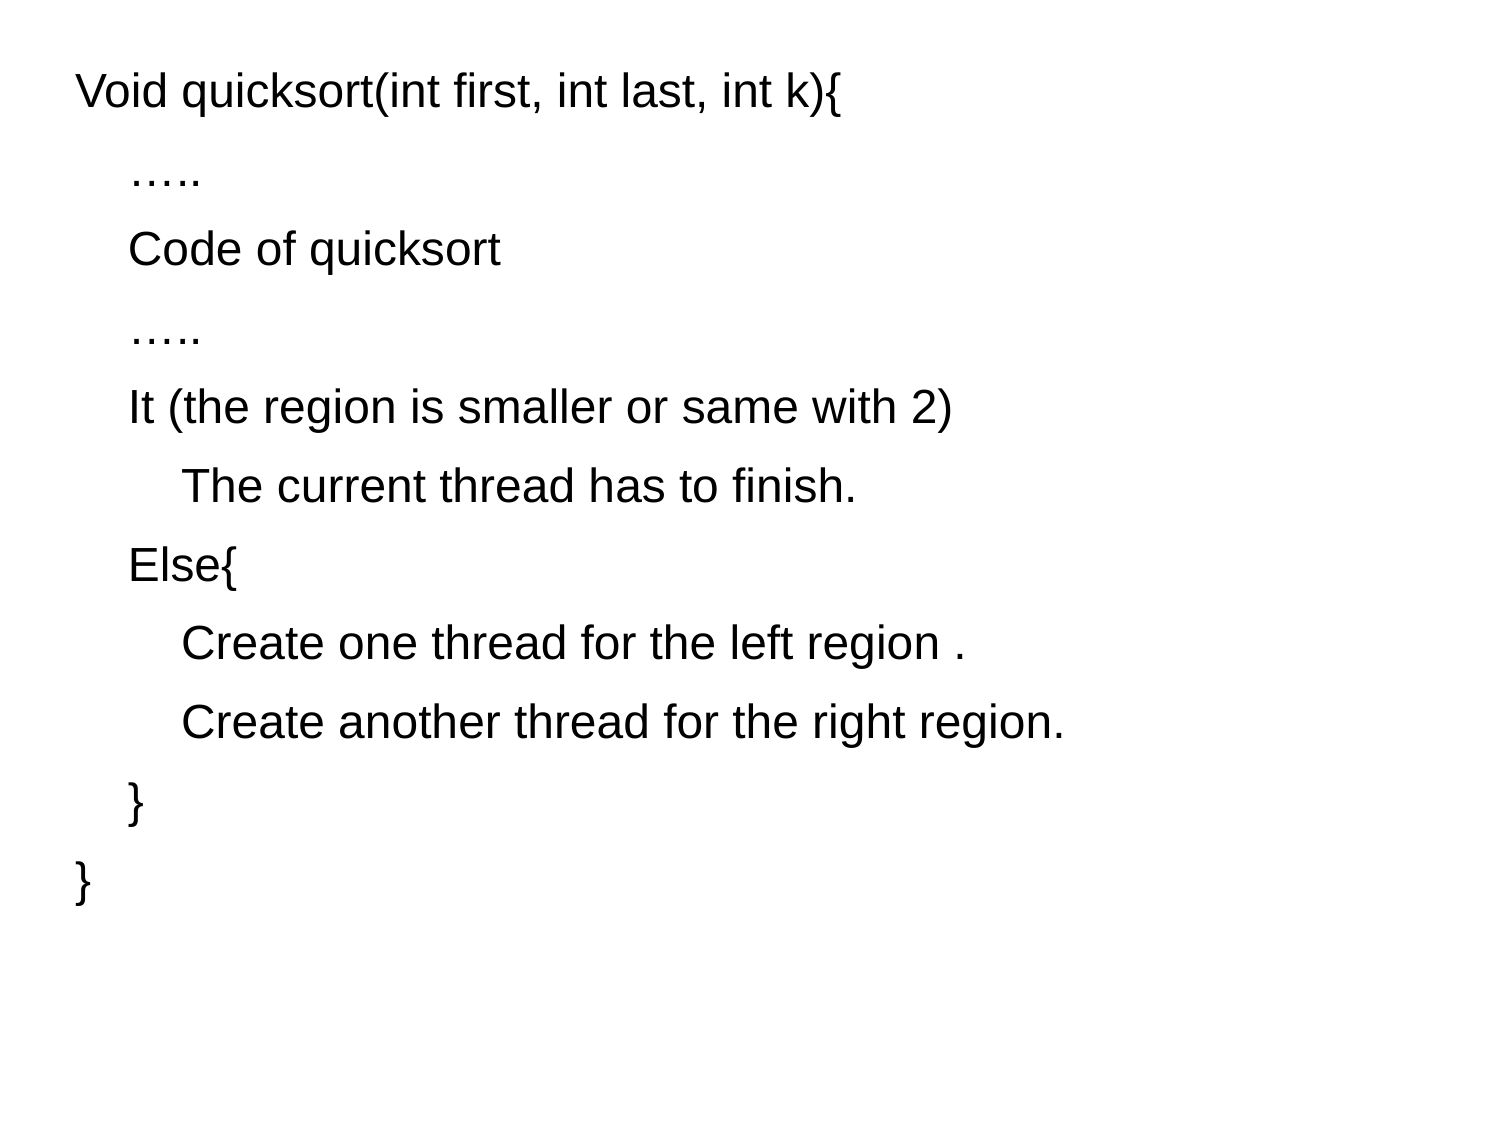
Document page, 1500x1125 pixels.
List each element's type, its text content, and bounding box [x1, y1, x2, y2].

list Void quicksort(int first, int last, int k){ ….. Code of quicksort ….. It (the region is smaller or same with 2) The current thread has to finish. Else{ Create one thread for the left region . Create another thread for the right region. } } [75, 60, 1425, 916]
